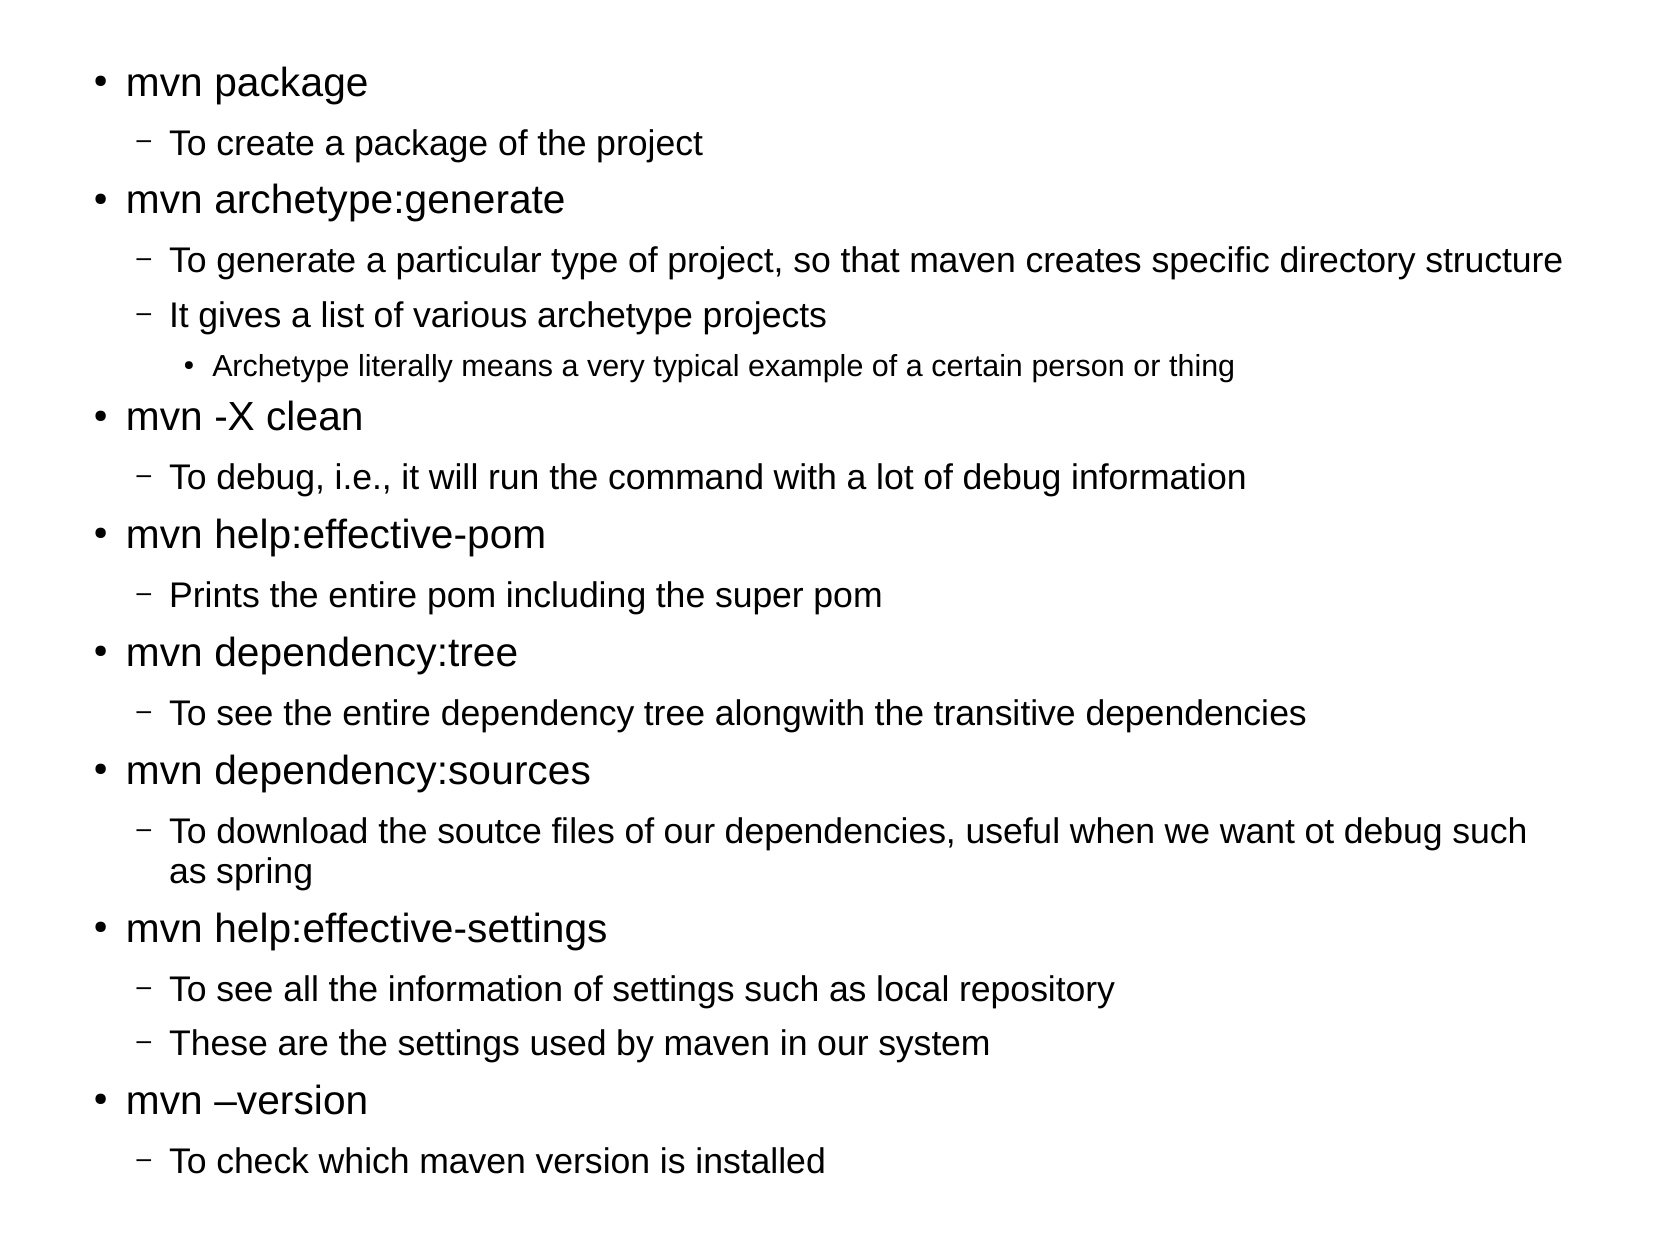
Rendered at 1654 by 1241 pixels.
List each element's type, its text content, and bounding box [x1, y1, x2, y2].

list mvn package To create a package of the project mvn archetype:generate To generate a particular type of project, so that maven creates specific directory structure It gives a list of various archetype projects Archetype literally means a very typical example of a certain person or thing mvn -X clean To debug, i.e., it will run the command with a lot of debug information mvn help:effective-pom Prints the entire pom including the super pom mvn dependency:tree To see the entire dependency tree alongwith the transitive dependencies mvn dependency:sources To download the soutce files of our dependencies, useful when we want ot debug such as spring mvn help:effective-settings To see all the information of settings such as local repository These are the settings used by maven in our system mvn –version To check which maven version is installed [82, 59, 1571, 1205]
